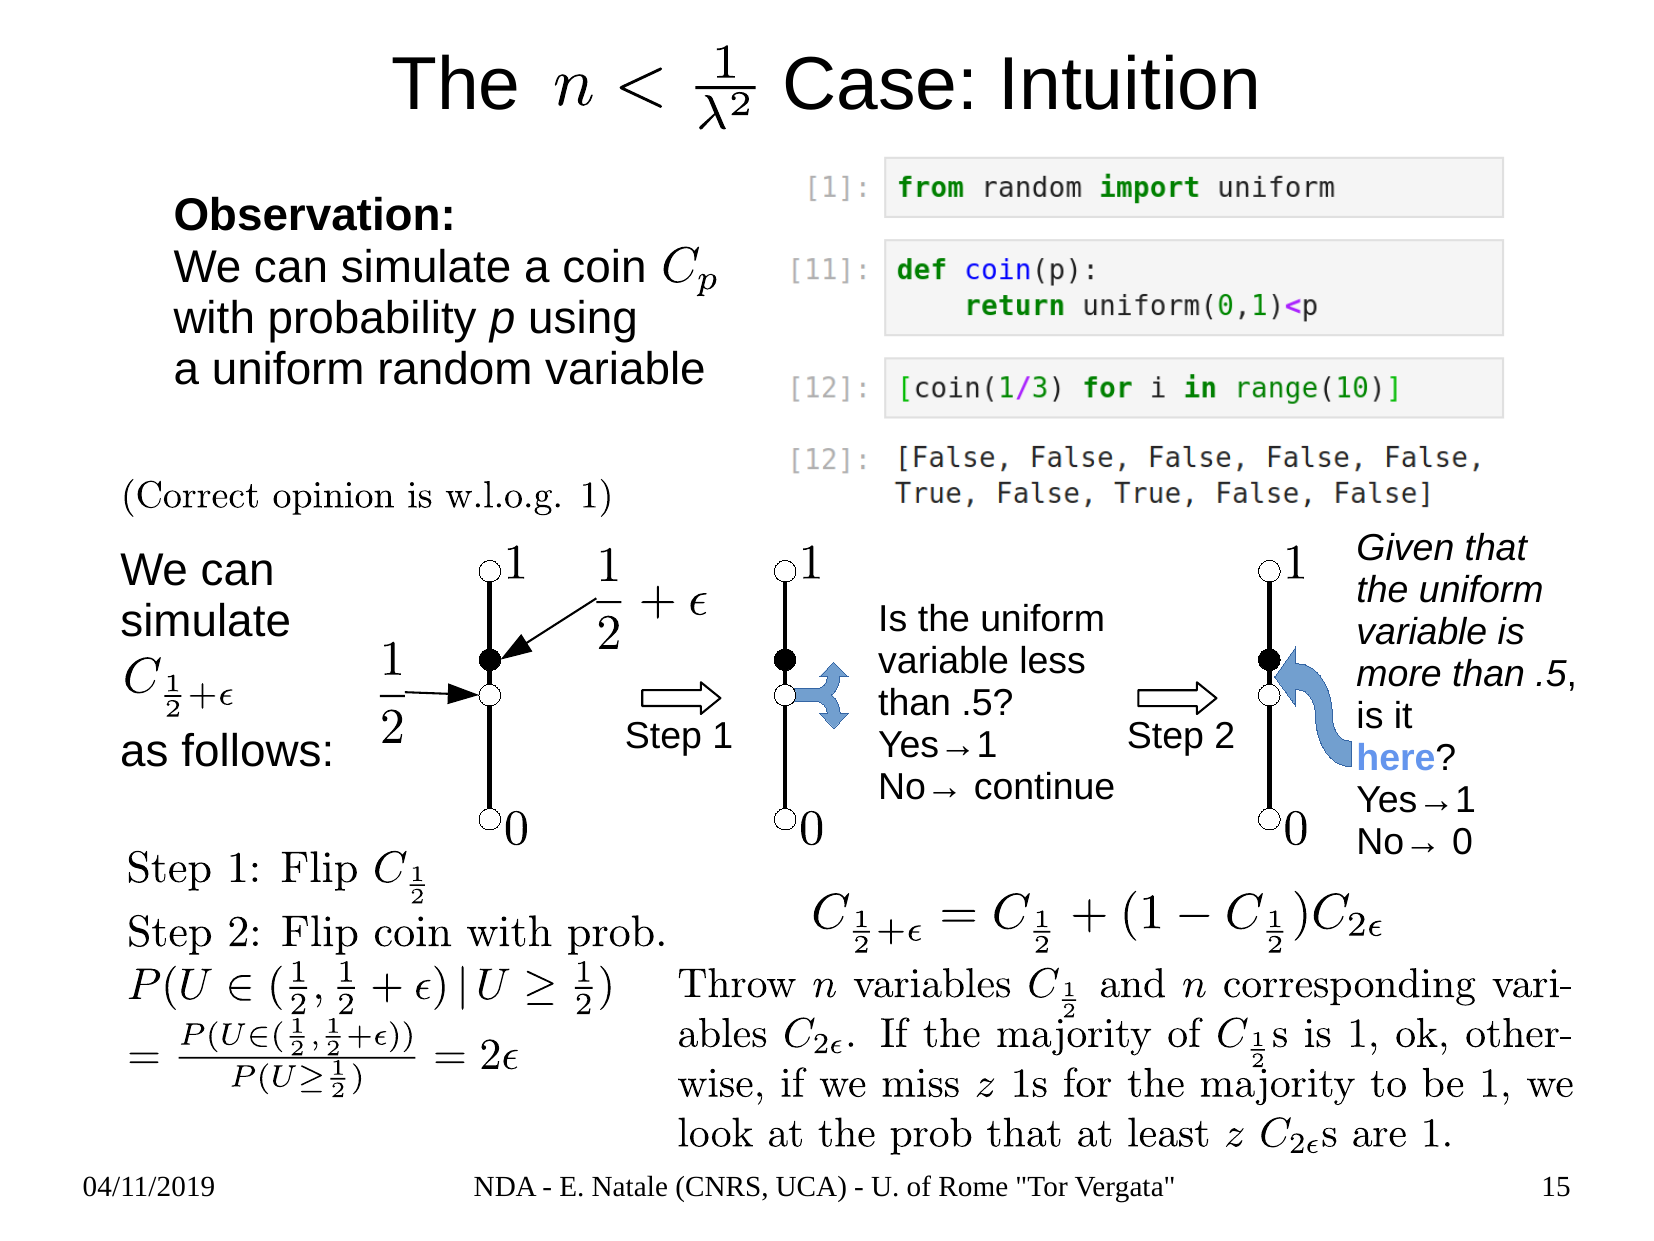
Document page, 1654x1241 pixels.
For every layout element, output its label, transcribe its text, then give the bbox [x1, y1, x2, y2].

text_box [1258, 684, 1281, 706]
text_box Is the uniform variable less than .5? Yes→1 No→ continue [863, 590, 1131, 816]
text_box [663, 246, 717, 297]
text_box [479, 684, 501, 706]
text_box [678, 967, 1573, 1155]
text_box [801, 545, 820, 579]
text_box [642, 682, 721, 707]
text_box [479, 560, 501, 582]
text_box [596, 547, 708, 649]
title The Case: Intuition [82, 25, 1571, 142]
text_box Step 1 [610, 707, 758, 765]
text_box [122, 478, 610, 517]
text_box [479, 648, 501, 671]
text_box We can simulate [105, 536, 346, 717]
text_box [1138, 682, 1217, 707]
picture [764, 141, 1521, 523]
text_box [1285, 810, 1307, 846]
text_box Given that the uniform variable is more than .5, is it here? Yes→1 No→ 0 [1341, 519, 1603, 871]
text_box [505, 545, 525, 579]
text_box [1258, 808, 1281, 830]
text_box [479, 808, 501, 830]
text_box [128, 914, 664, 1098]
text_box as follows: [105, 717, 368, 836]
text_box Observation: We can simulate a coin with probability p using a uniform random variable [158, 182, 760, 402]
text_box [1258, 648, 1281, 671]
text_box [128, 850, 425, 904]
text_box [774, 648, 796, 671]
text_box [125, 657, 233, 717]
text_box Step 2 [1112, 707, 1260, 765]
text_box [813, 890, 1382, 953]
text_box [774, 808, 796, 830]
text_box [1258, 560, 1281, 582]
text_box [1274, 646, 1341, 765]
text_box [505, 810, 527, 846]
text_box [1285, 545, 1304, 579]
text_box [554, 45, 756, 130]
text_box [379, 641, 405, 743]
text_box [801, 810, 823, 846]
text_box [774, 662, 849, 729]
text_box [774, 560, 796, 582]
